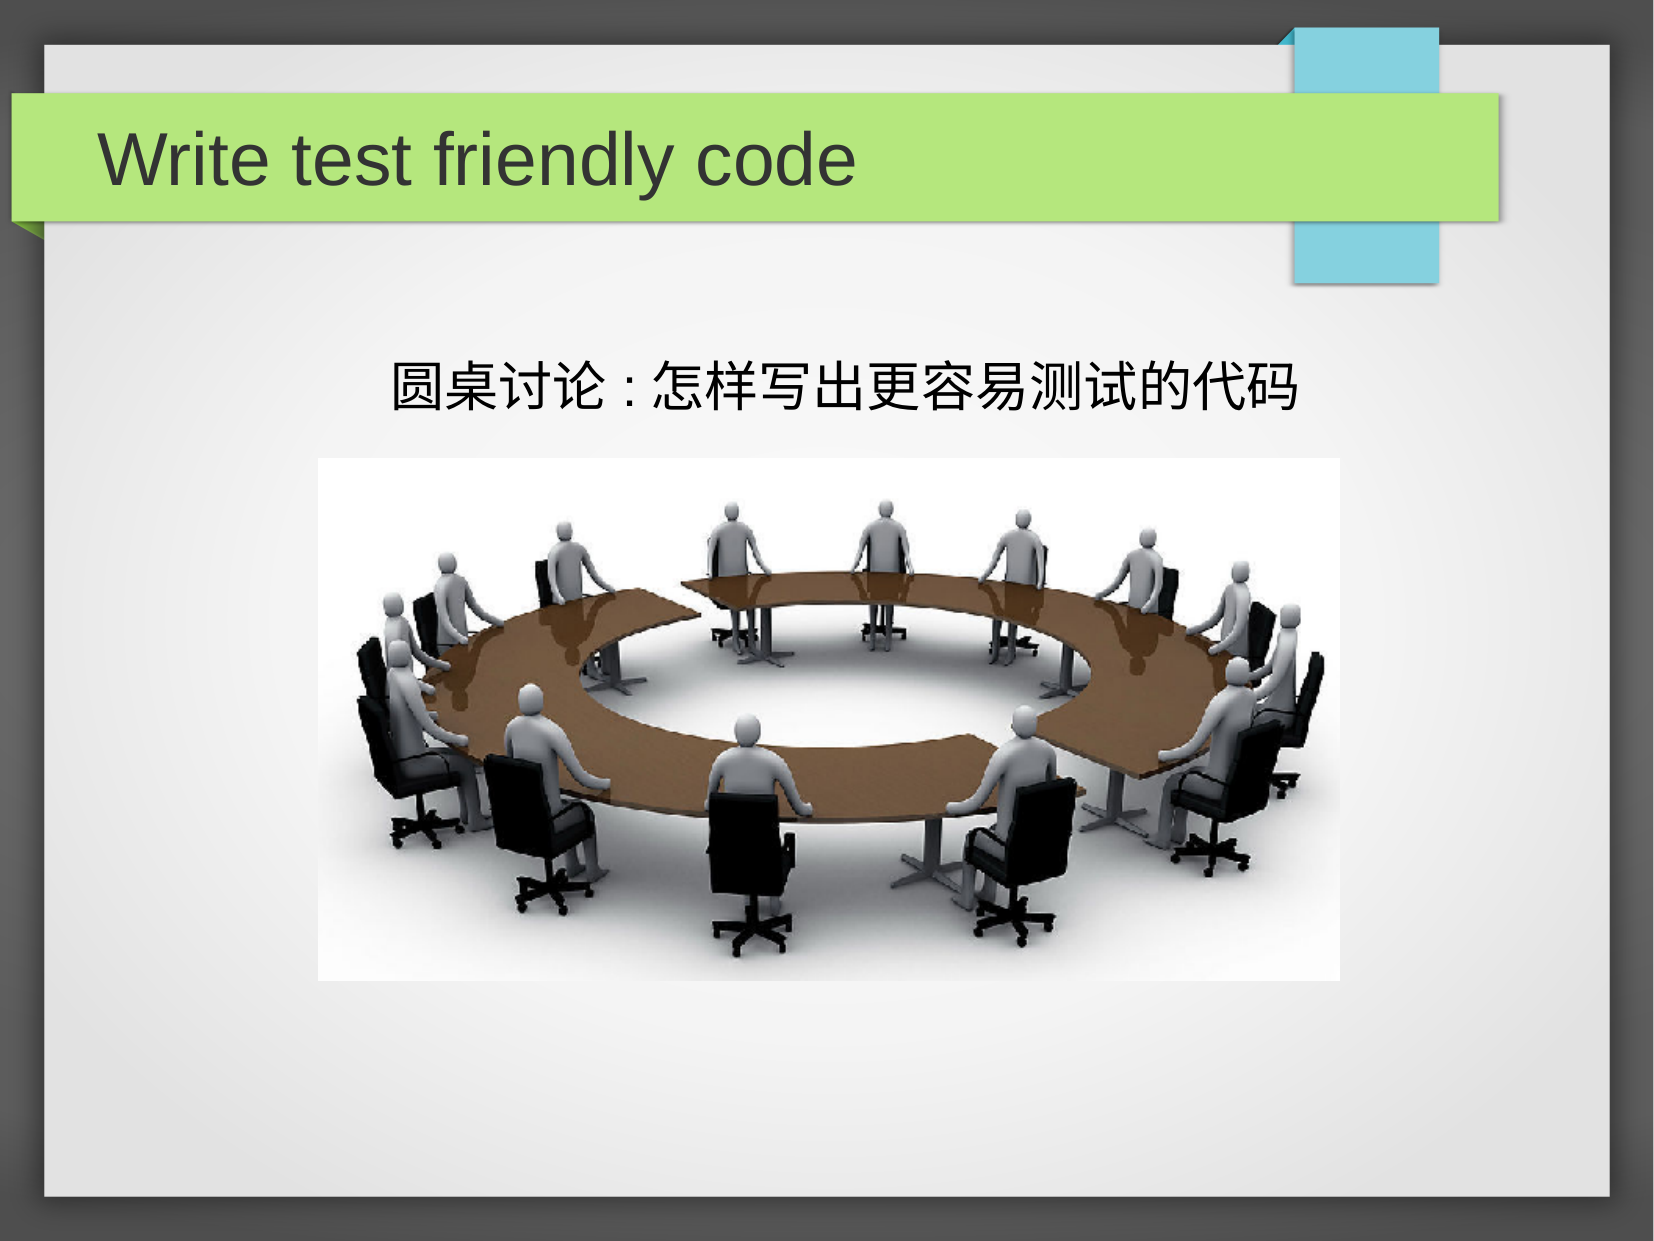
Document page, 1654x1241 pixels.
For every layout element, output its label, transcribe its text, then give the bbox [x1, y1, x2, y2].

title Write test friendly code [70, 106, 1229, 213]
list 圆桌讨论:怎样写出更容易测试的代码 [82, 343, 1538, 1063]
picture [0, 0, 1654, 1241]
